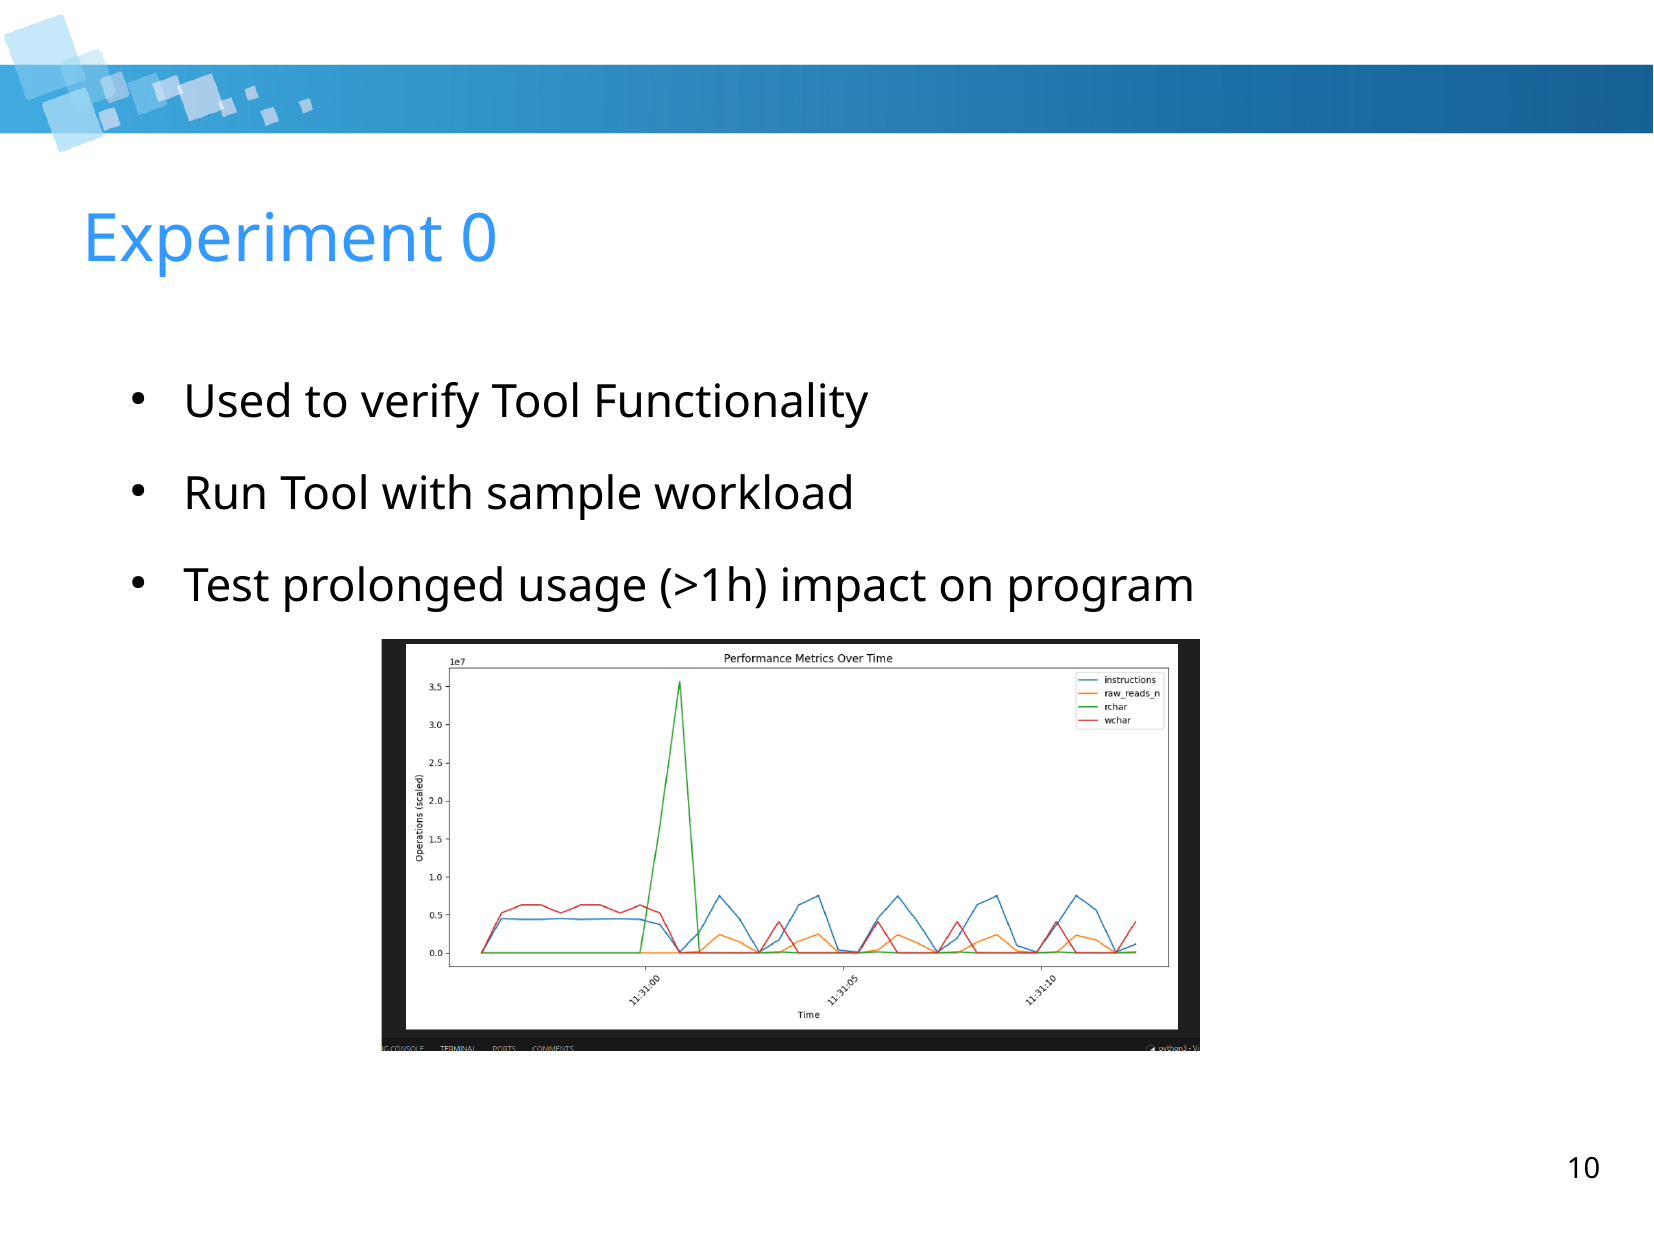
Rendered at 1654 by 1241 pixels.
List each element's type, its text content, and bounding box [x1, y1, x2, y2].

title Experiment 0 [82, 132, 1571, 340]
picture [0, 0, 1653, 1238]
list Used to verify Tool Functionality Run Tool with sample workload Test prolonged usage (>1h) impact on program [112, 368, 1601, 1088]
